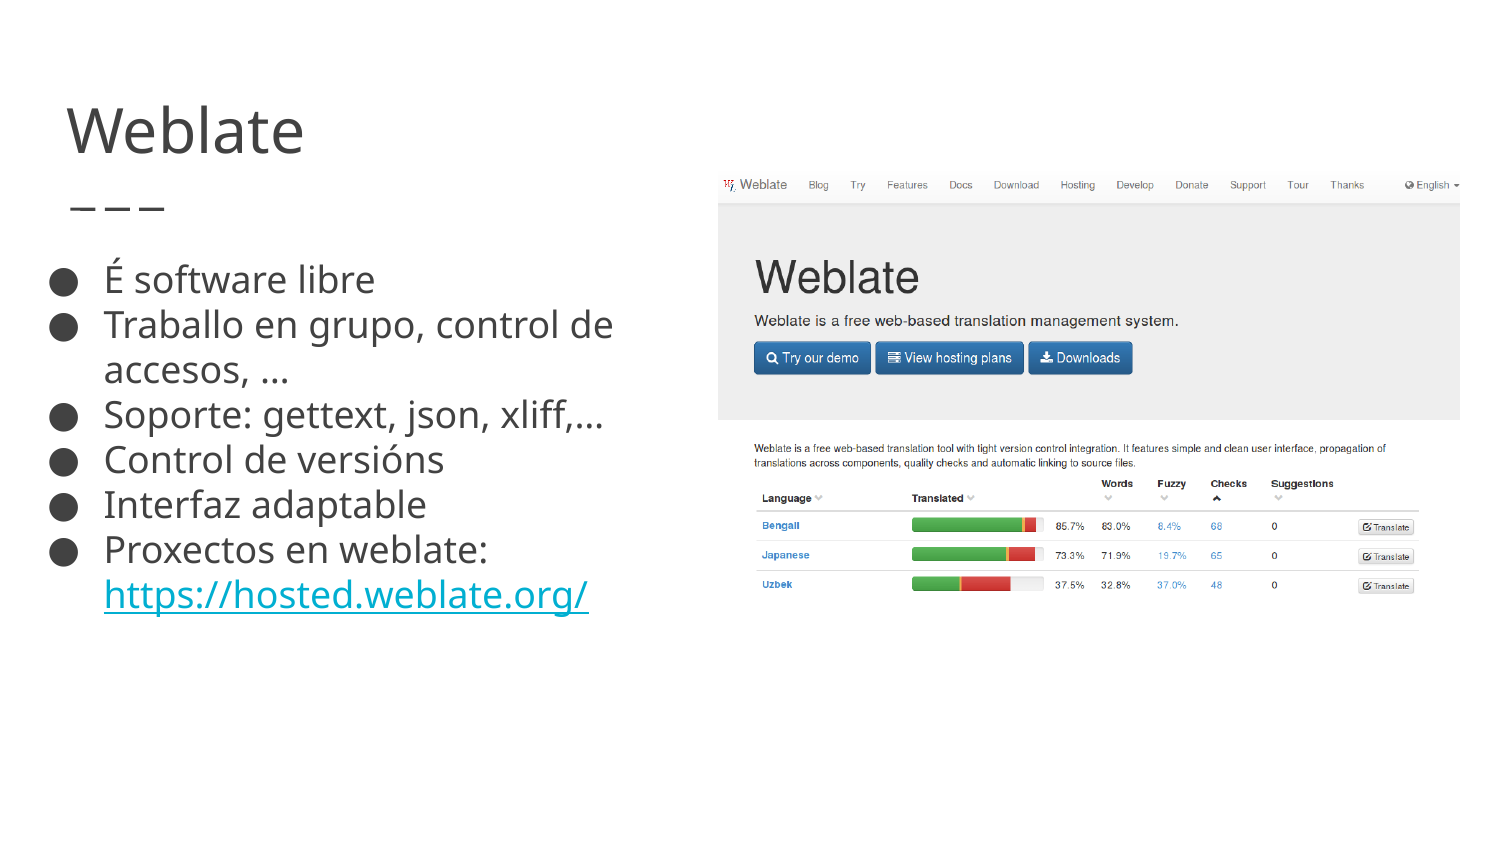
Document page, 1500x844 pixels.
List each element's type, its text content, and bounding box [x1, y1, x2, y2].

list É software libre Traballo en grupo, control de accesos, … Soporte: gettext, json, xliff,… Control de versións Interfaz adaptable Proxectos en weblate: https://hosted.weblate.org/ [13, 240, 741, 750]
title Weblate [51, 61, 1449, 182]
picture [718, 171, 1460, 594]
